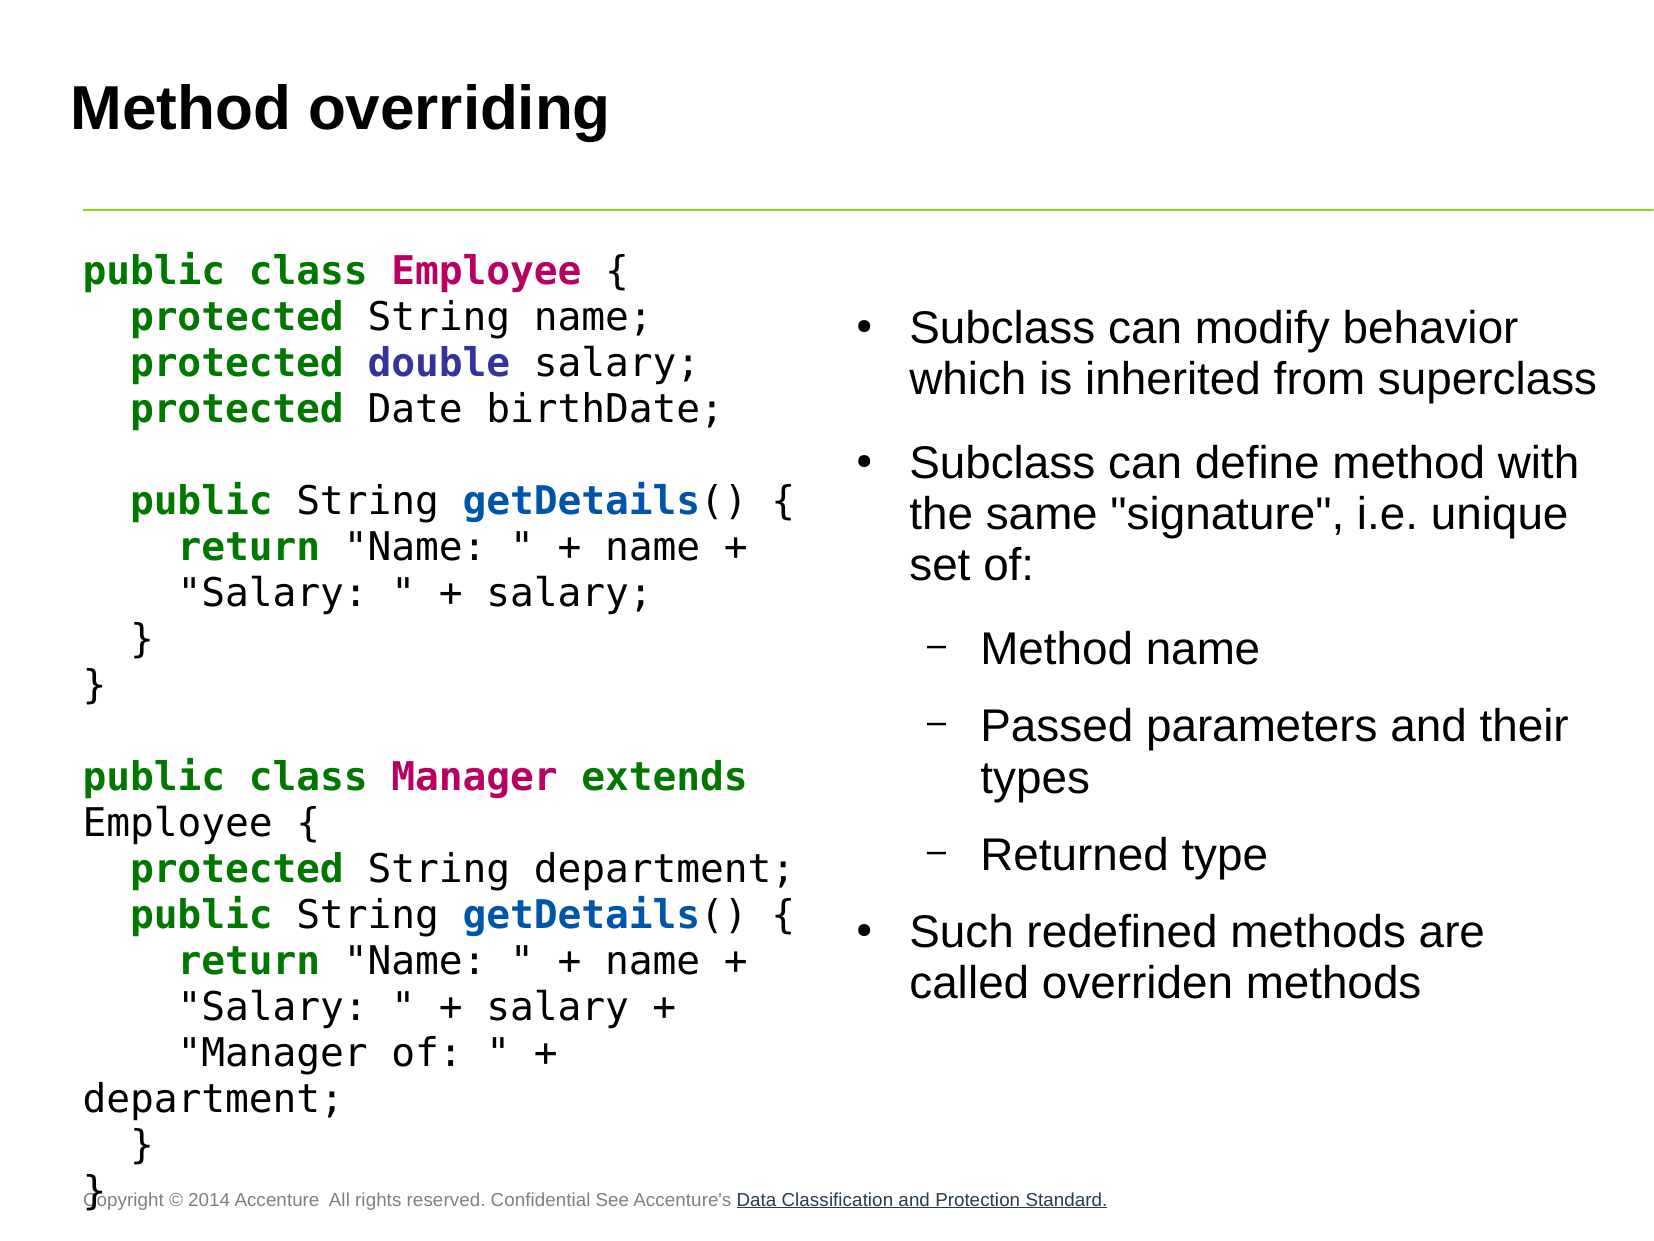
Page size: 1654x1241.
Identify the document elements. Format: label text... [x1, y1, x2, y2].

list public class Employee { protected String name; protected double salary; protected Date birthDate; public String getDetails() { return "Name: " + name + "Salary: " + salary; } } public class Manager extends Employee { protected String department; public String getDetails() { return "Name: " + name + "Salary: " + salary + "Manager of: " + department; } } [82, 248, 813, 1241]
title Method overriding [70, 51, 1559, 166]
list Subclass can modify behavior which is inherited from superclass Subclass can define method with the same "signature", i.e. unique set of: Method name Passed parameters and their types Returned type Such redefined methods are called overriden methods [838, 301, 1602, 1241]
